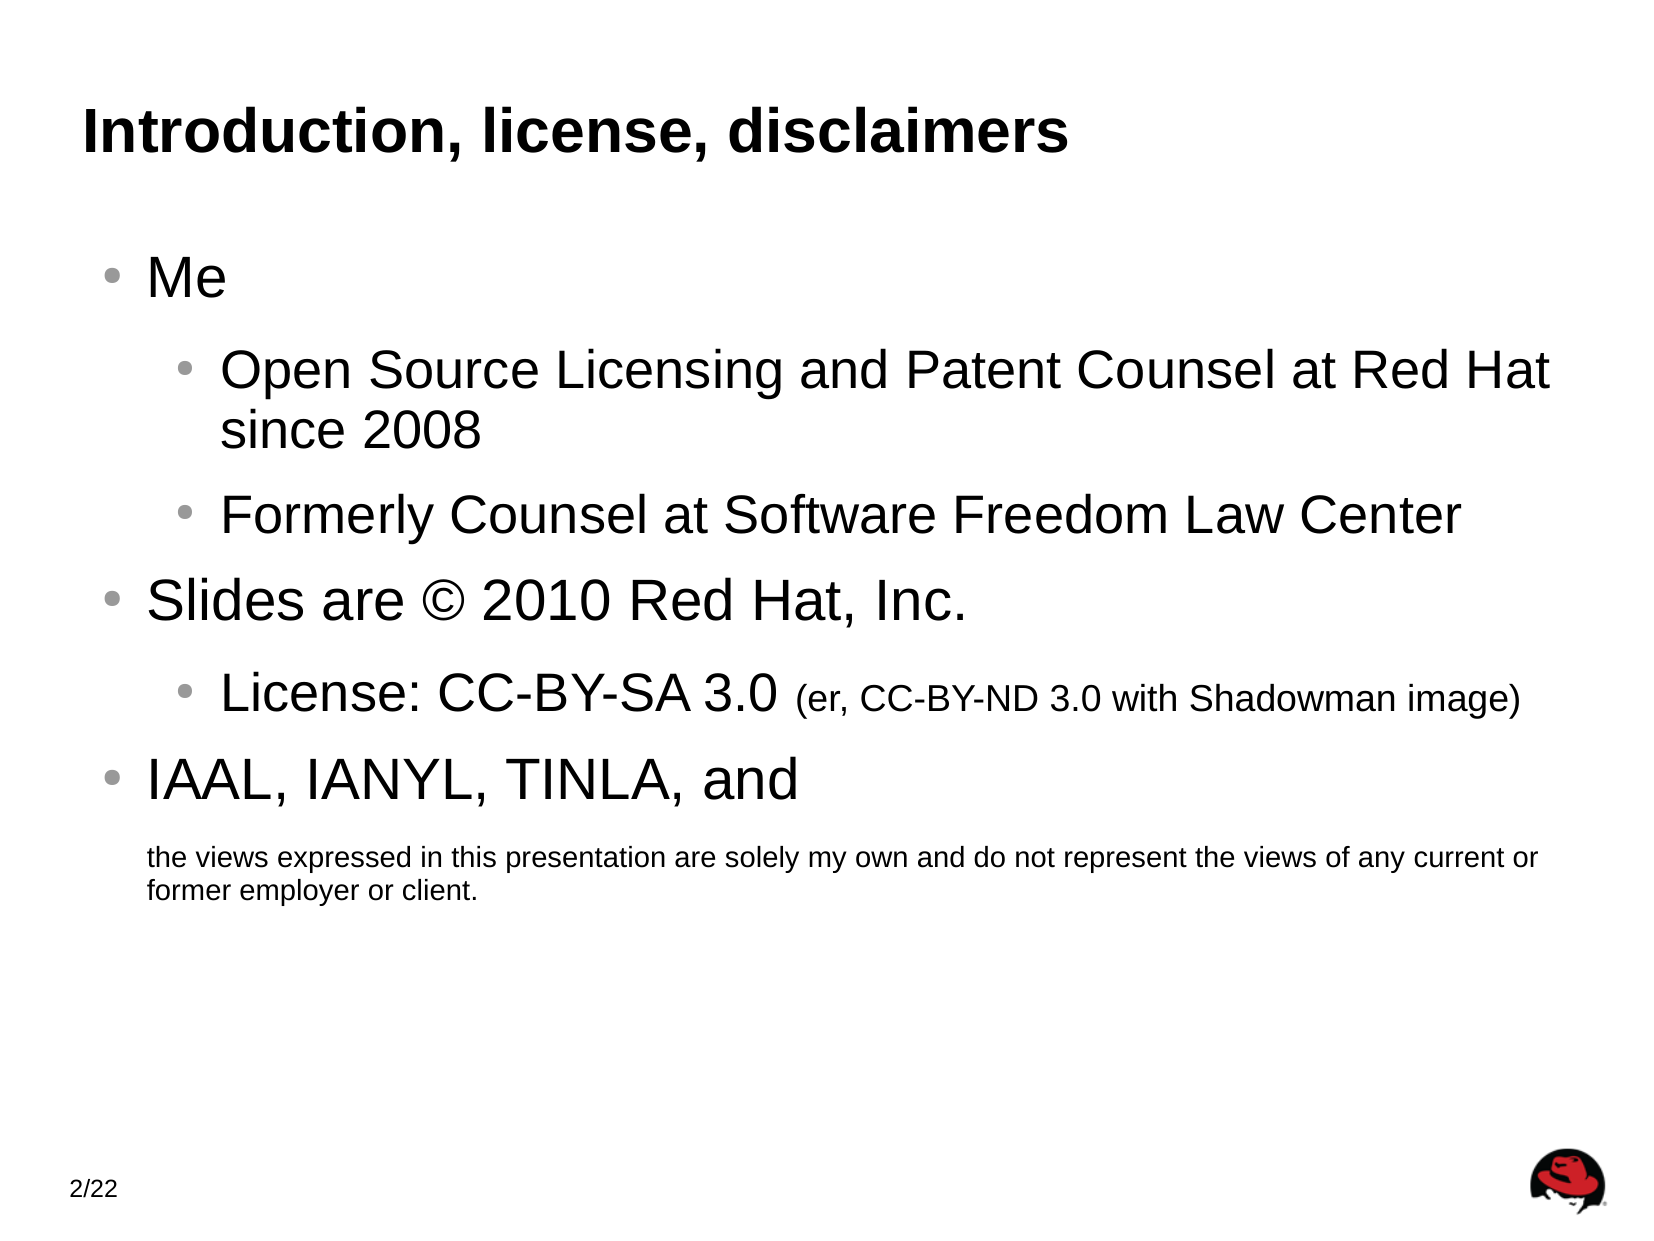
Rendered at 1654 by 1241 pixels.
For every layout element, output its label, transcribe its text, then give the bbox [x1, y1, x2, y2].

list Me Open Source Licensing and Patent Counsel at Red Hat since 2008 Formerly Counsel at Software Freedom Law Center Slides are © 2010 Red Hat, Inc. License: CC-BY-SA 3.0 (er, CC-BY-ND 3.0 with Shadowman image) IAAL, IANYL, TINLA, and the views expressed in this presentation are solely my own and do not represent the views of any current or former employer or client. [86, 244, 1576, 1024]
title Introduction, license, disclaimers [82, 45, 1571, 218]
picture [1529, 1146, 1613, 1224]
